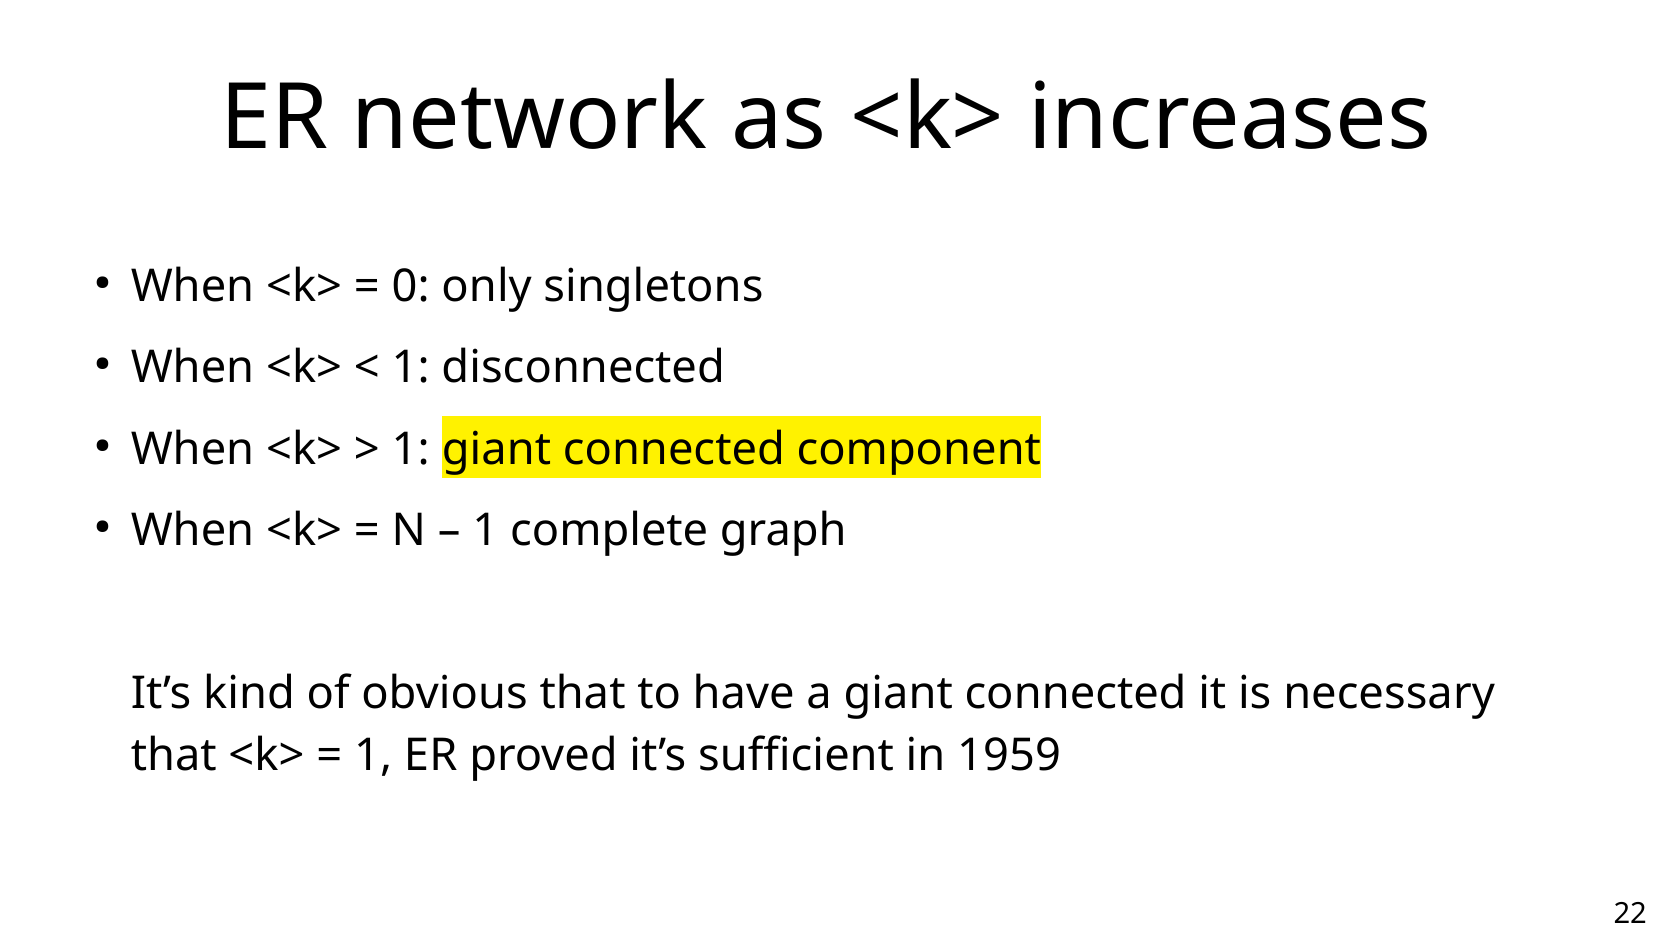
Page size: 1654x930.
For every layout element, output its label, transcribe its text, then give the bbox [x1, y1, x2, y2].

title ER network as <k> increases [82, 1, 1571, 225]
list When <k> = 0: only singletons When <k> < 1: disconnected When <k> > 1: giant connected component When <k> = N – 1 complete graph It’s kind of obvious that to have a giant connected it is necessary that <k> = 1, ER proved it’s sufficient in 1959 [82, 252, 1571, 793]
